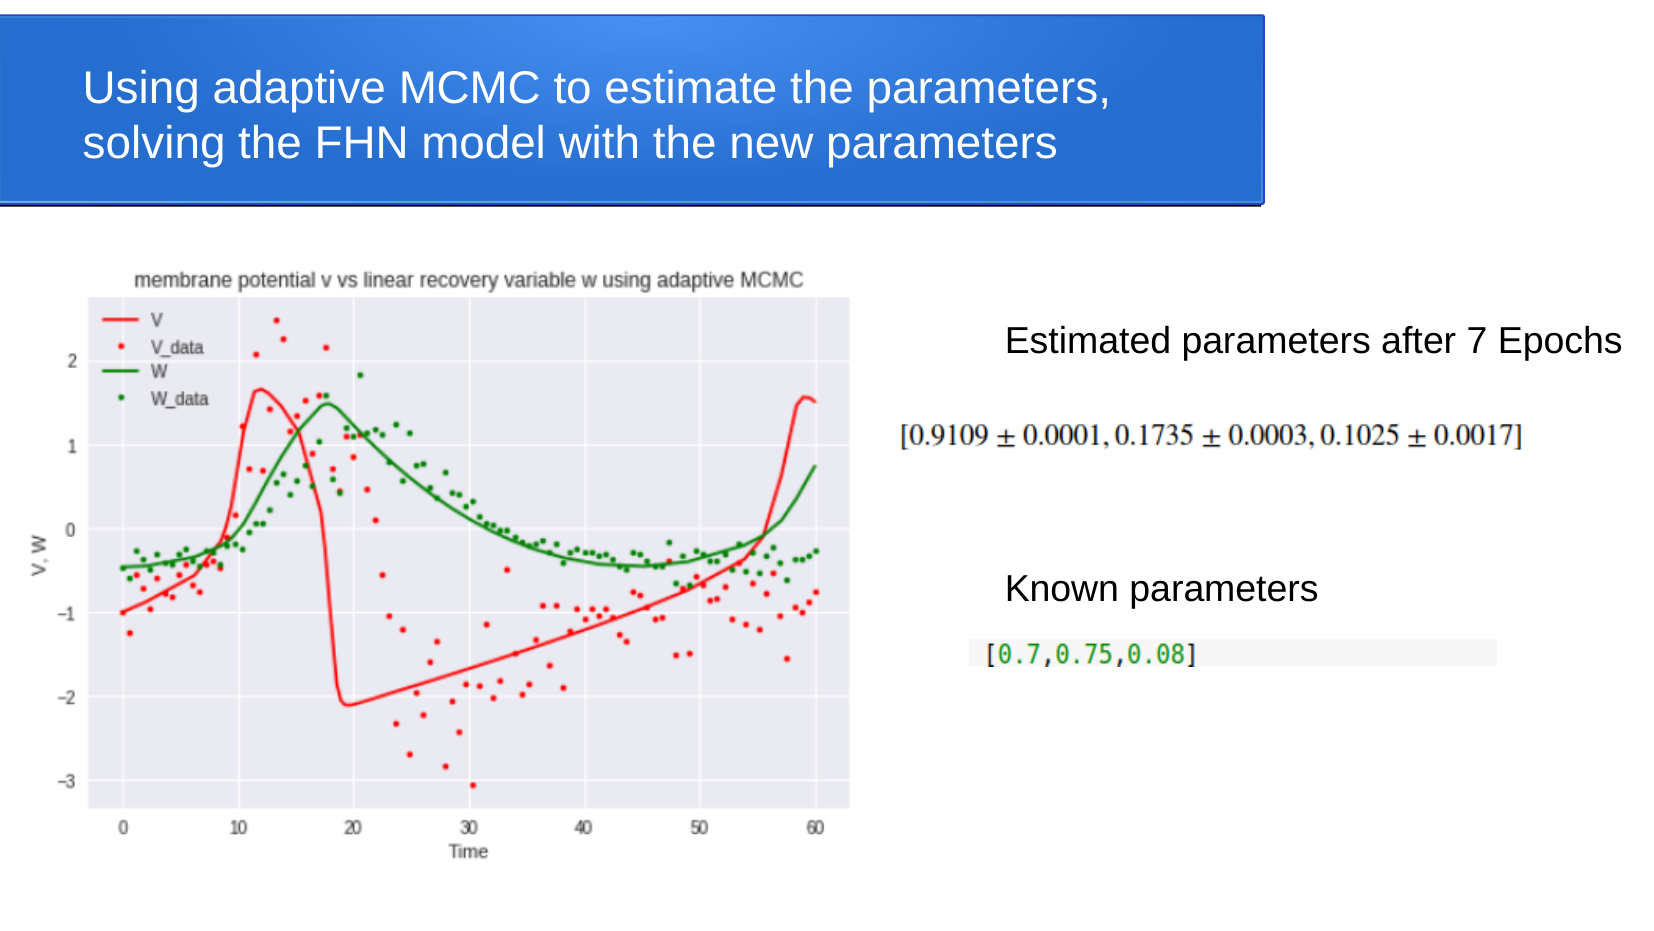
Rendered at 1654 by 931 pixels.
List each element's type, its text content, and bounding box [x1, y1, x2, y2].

text_box Known parameters [990, 559, 1396, 617]
text_box Estimated parameters after 7 Epochs [990, 311, 1396, 411]
picture [20, 261, 860, 872]
title Using adaptive MCMC to estimate the parameters, solving the FHN model with the new parameters [82, 35, 1235, 189]
picture [896, 415, 1532, 469]
picture [969, 639, 1497, 667]
